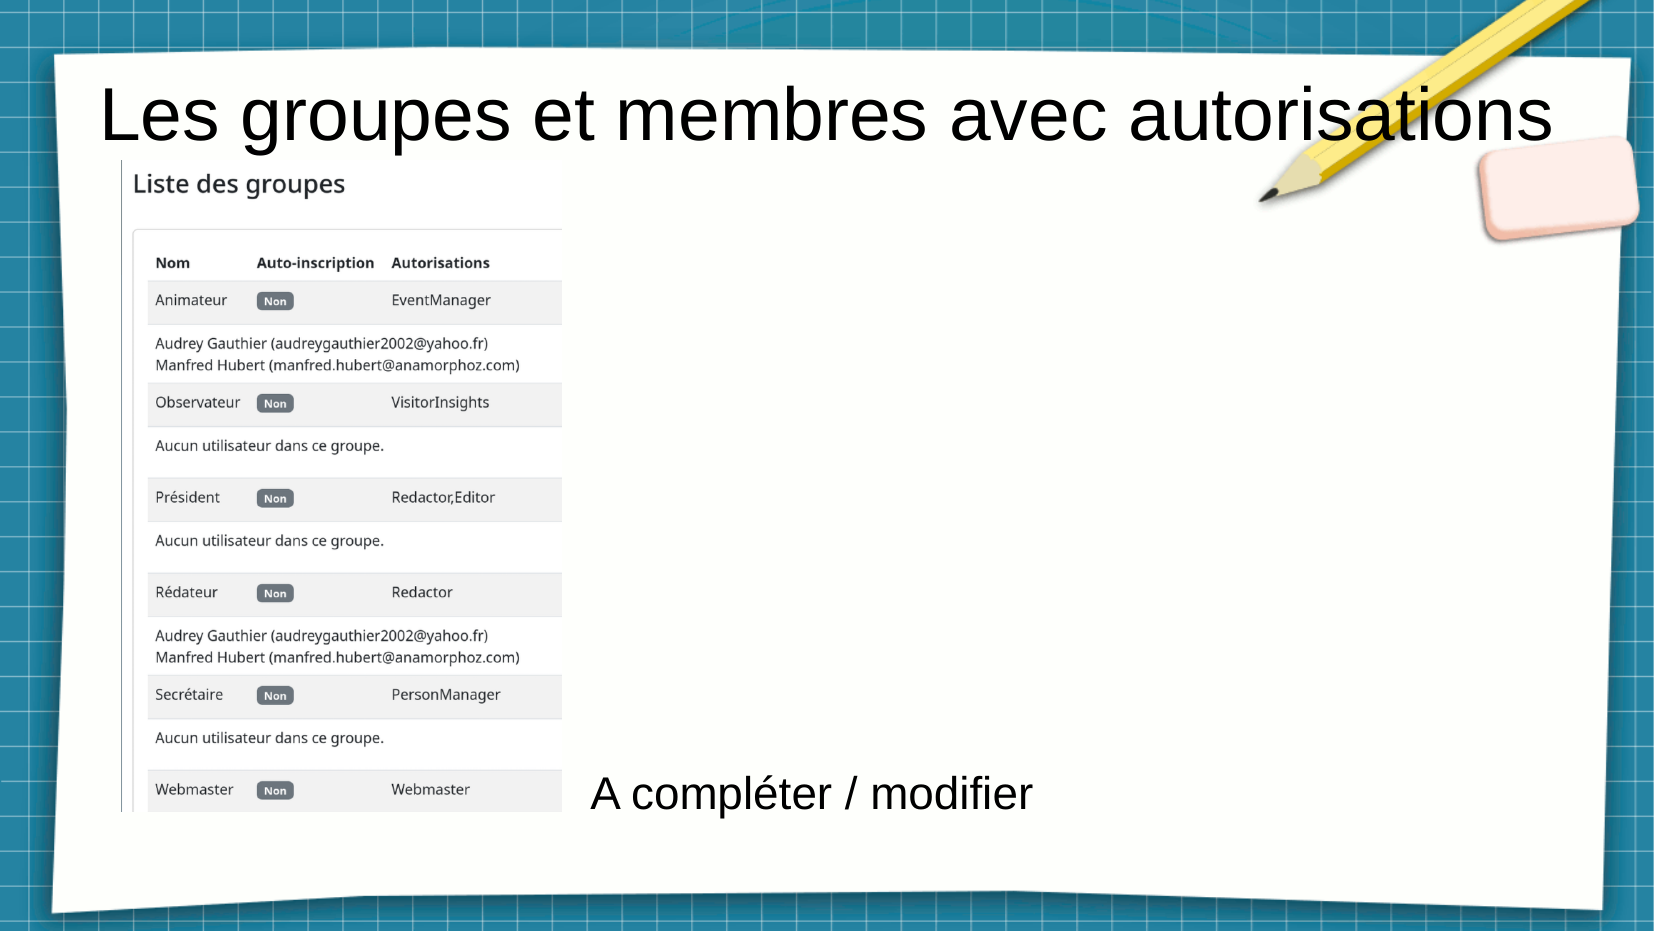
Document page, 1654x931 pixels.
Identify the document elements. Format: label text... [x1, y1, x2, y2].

list A compléter / modifier [88, 767, 1536, 827]
picture [0, 0, 1654, 931]
title Les groupes et membres avec autorisations [82, 37, 1571, 193]
